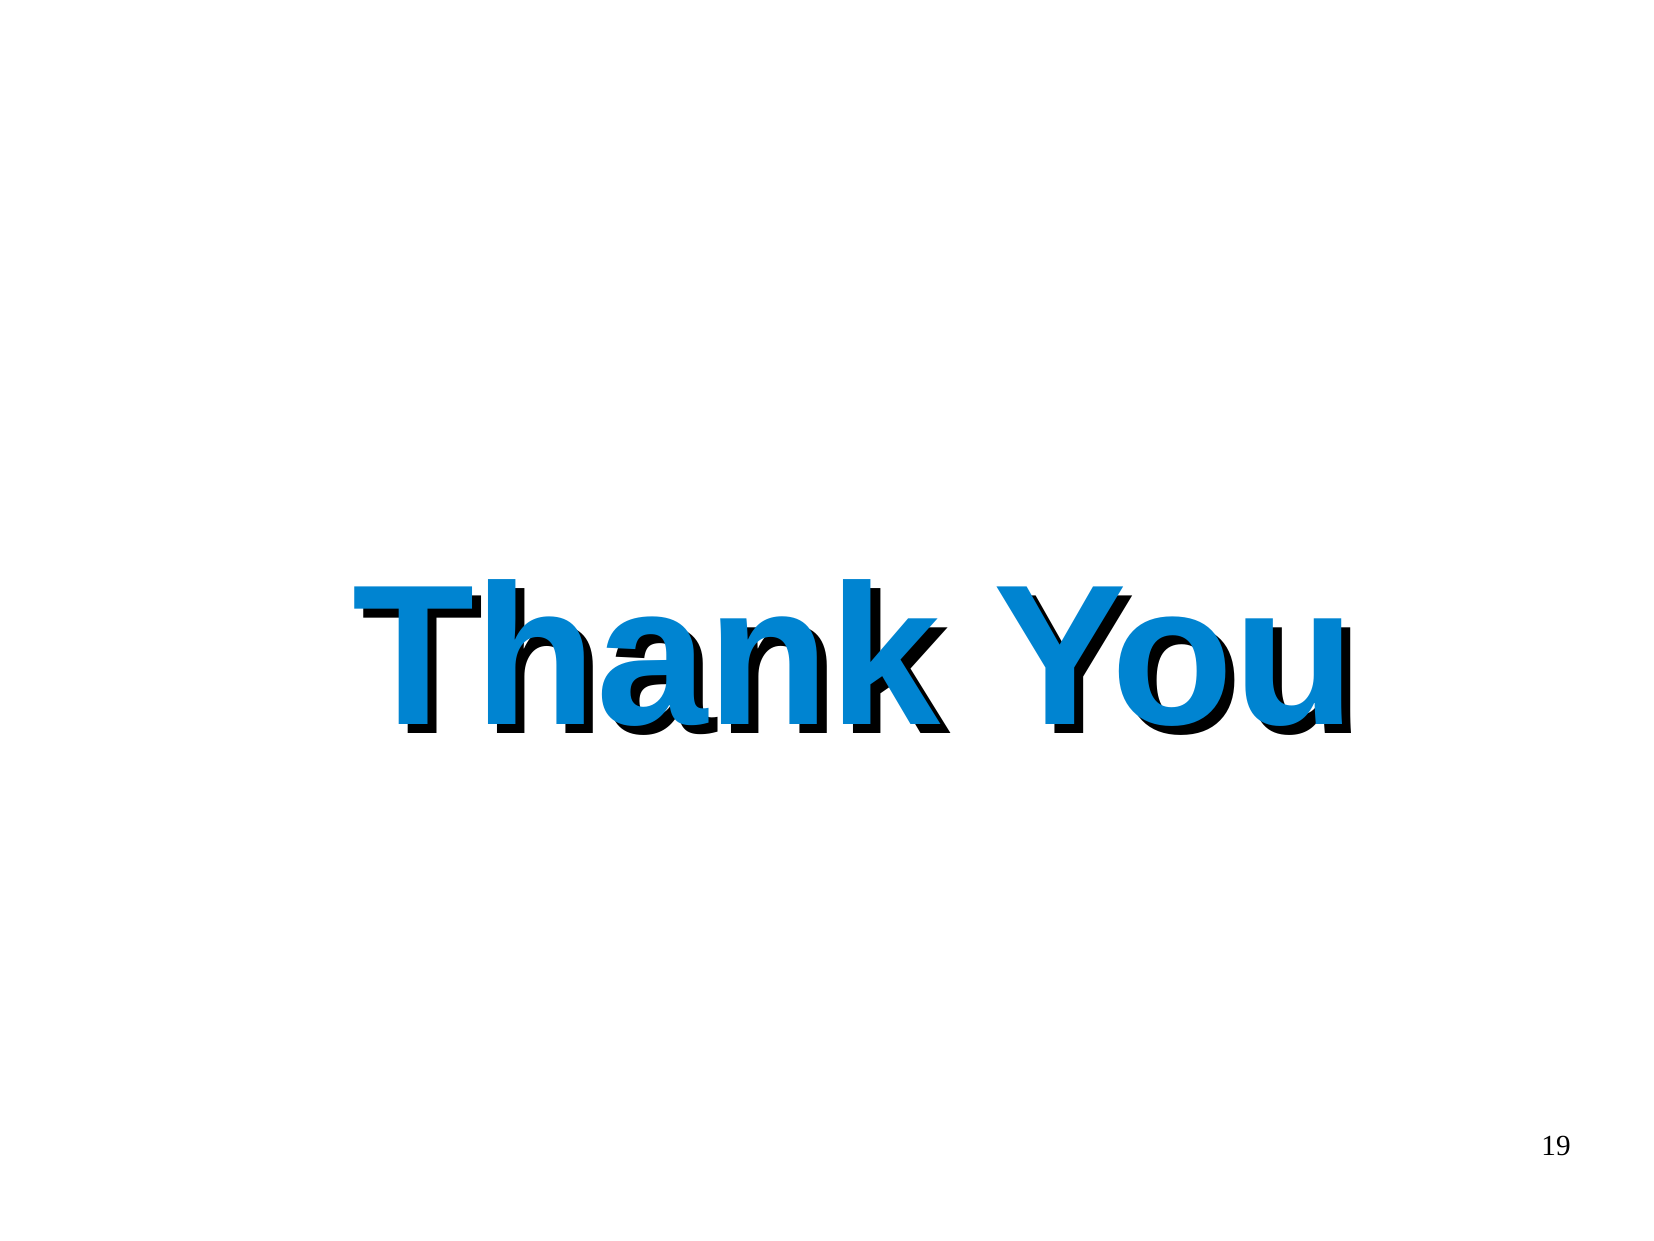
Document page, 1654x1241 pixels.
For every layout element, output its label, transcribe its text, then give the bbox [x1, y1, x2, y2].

list Thank You [82, 290, 1538, 1010]
